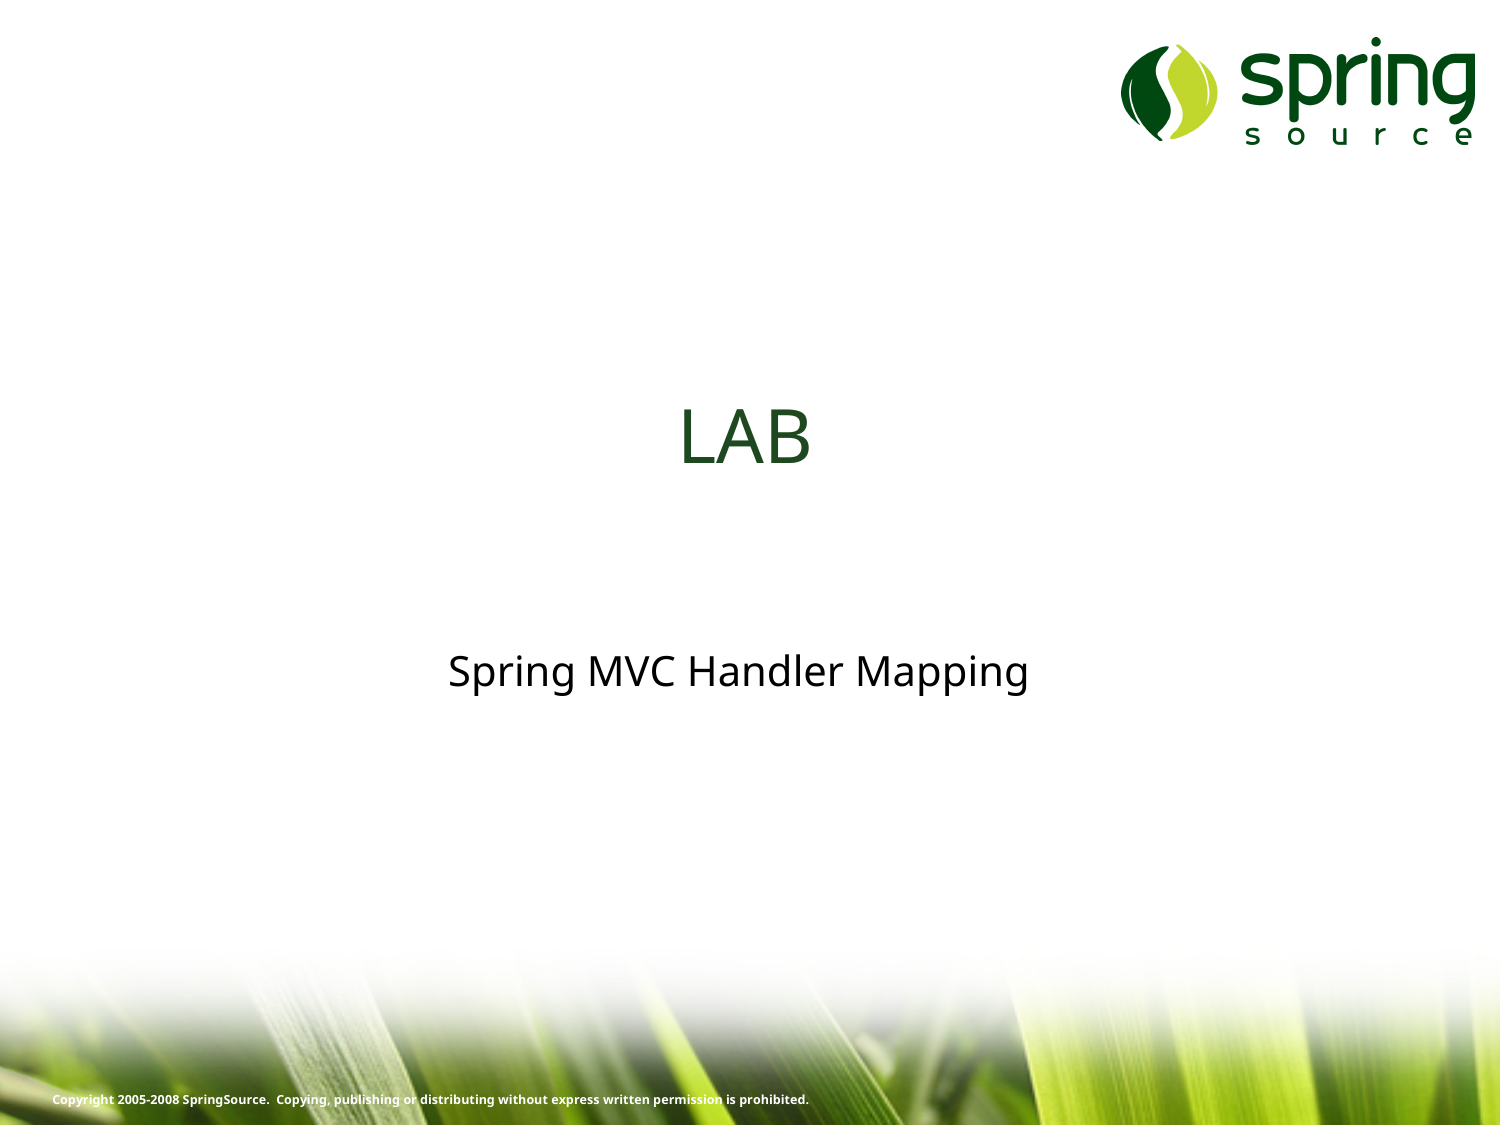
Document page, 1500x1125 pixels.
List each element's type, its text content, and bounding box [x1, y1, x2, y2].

subtitle Spring MVC Handler Mapping [214, 499, 1265, 788]
title LAB [107, 340, 1383, 529]
picture [1121, 37, 1475, 145]
picture [0, 944, 1500, 1125]
